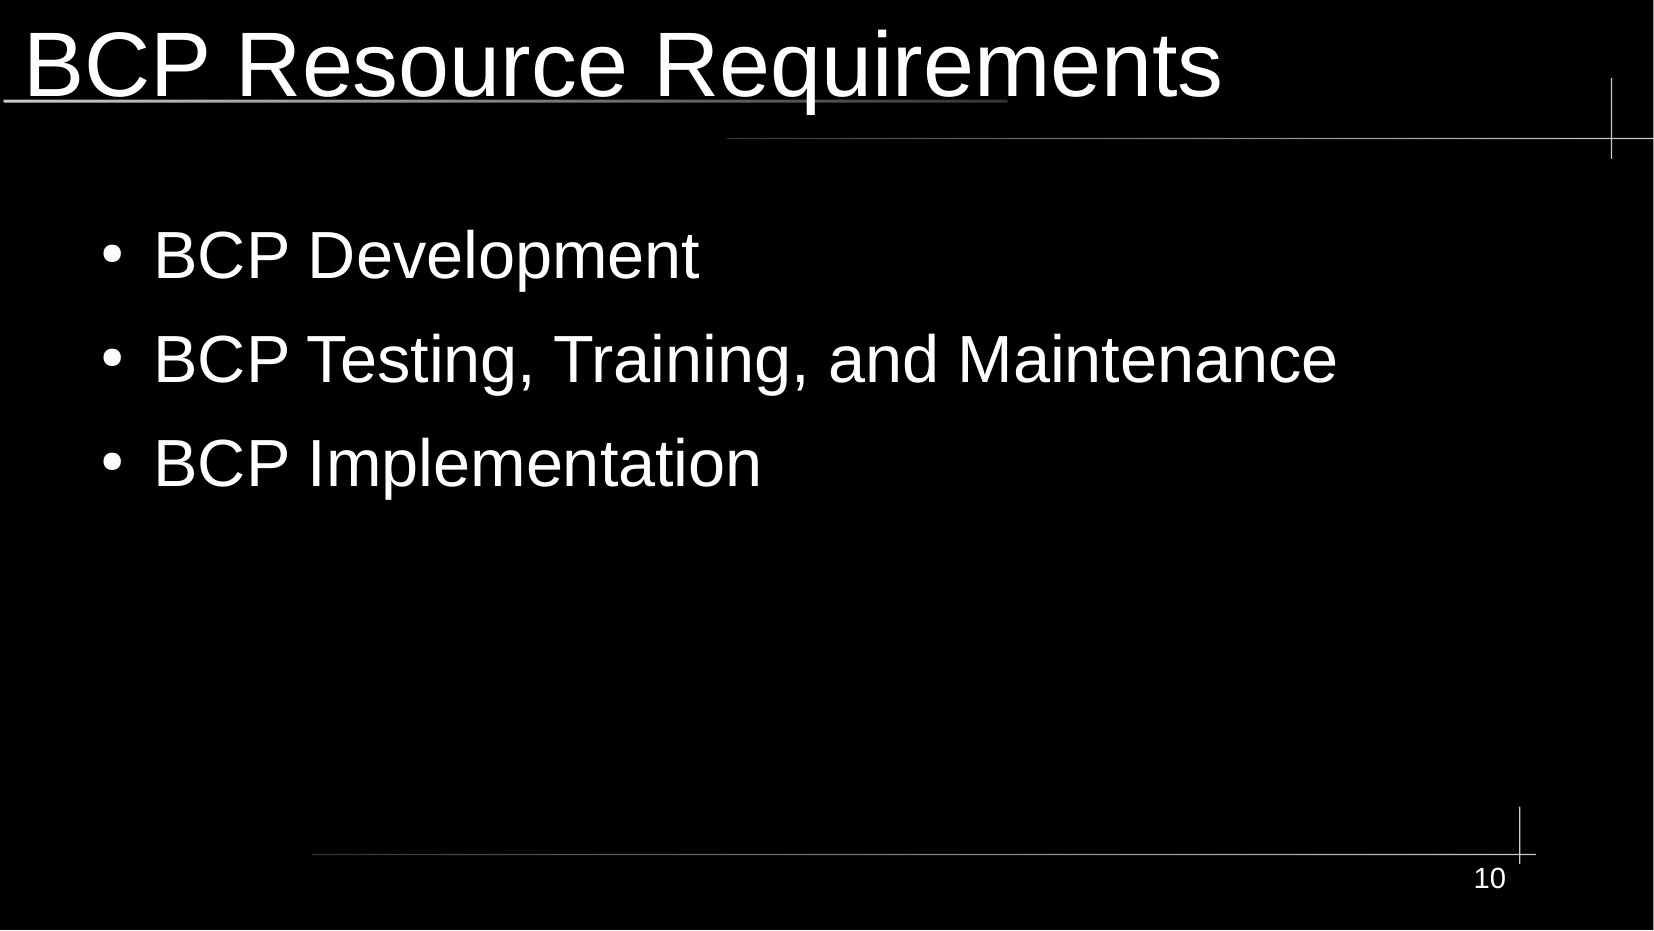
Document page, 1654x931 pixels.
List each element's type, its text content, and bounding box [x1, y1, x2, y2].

title BCP Resource Requirements [23, 11, 1589, 119]
list BCP Development BCP Testing, Training, and Maintenance BCP Implementation [82, 217, 1571, 851]
